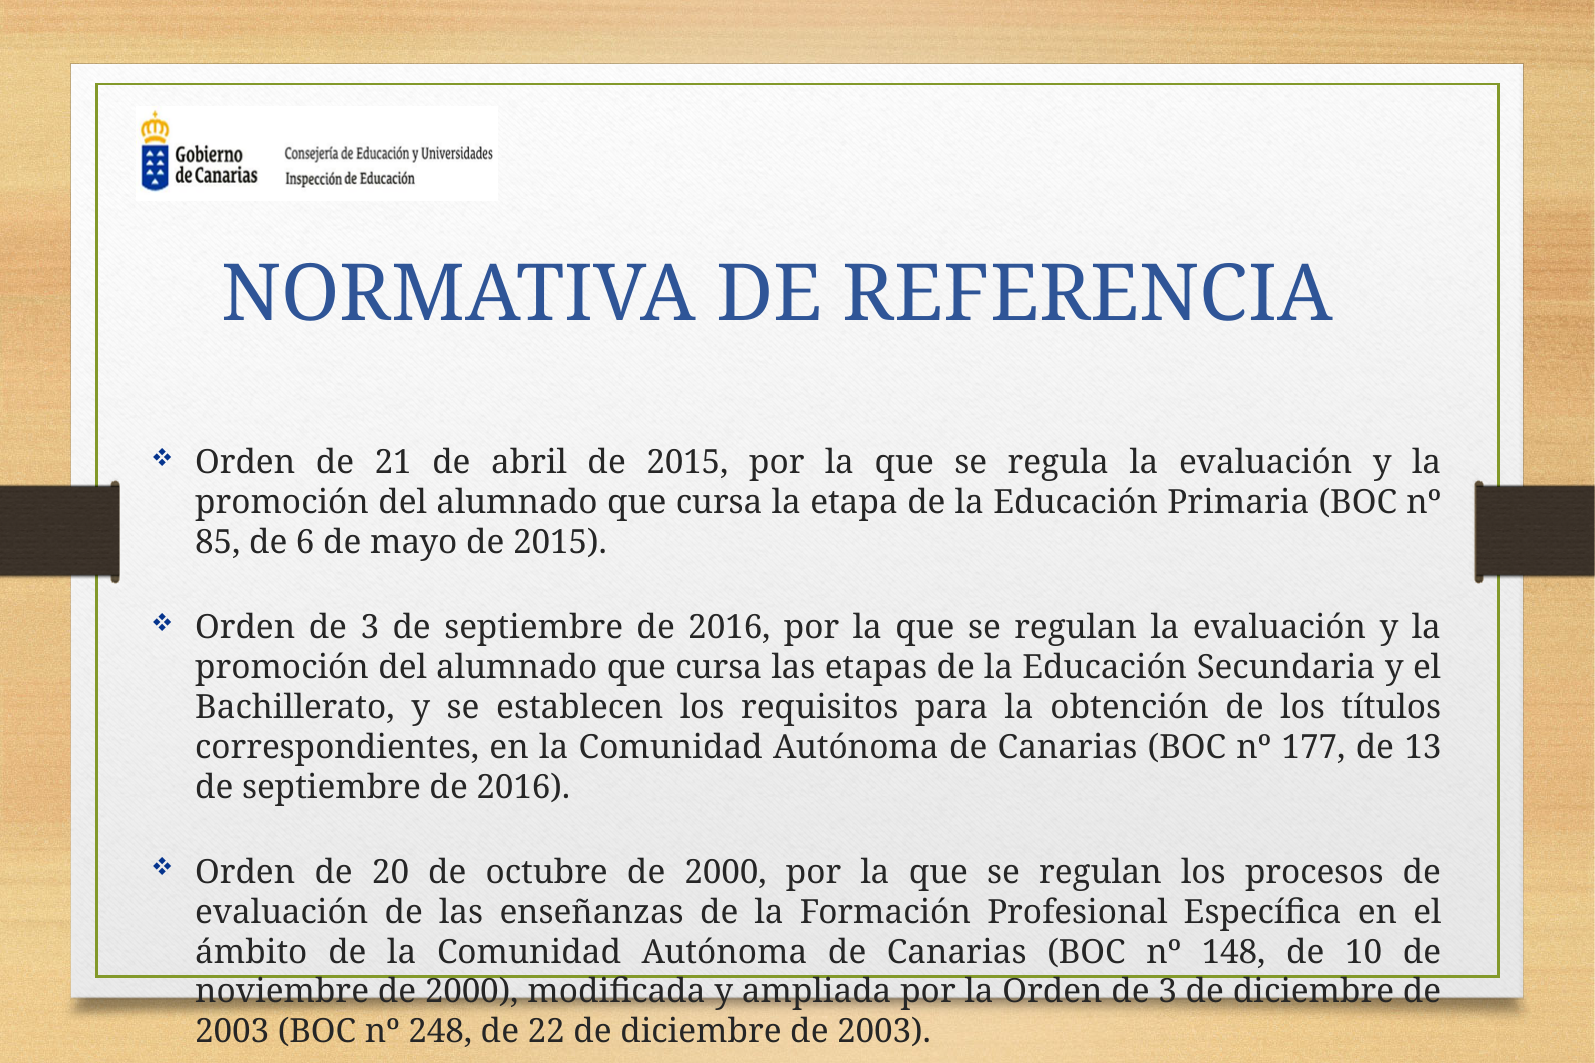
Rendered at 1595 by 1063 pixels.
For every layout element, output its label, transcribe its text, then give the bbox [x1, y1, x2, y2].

text_box Orden de 21 de abril de 2015, por la que se regula la evaluación y la promoción del alumnado que cursa la etapa de la Educación Primaria (BOC nº 85, de 6 de mayo de 2015). Orden de 3 de septiembre de 2016, por la que se regulan la evaluación y la promoción del alumnado que cursa las etapas de la Educación Secundaria y el Bachillerato, y se establecen los requisitos para la obtención de los títulos correspondientes, en la Comunidad Autónoma de Canarias (BOC nº 177, de 13 de septiembre de 2016). Orden de 20 de octubre de 2000, por la que se regulan los procesos de evaluación de las enseñanzas de la Formación Profesional Específica en el ámbito de la Comunidad Autónoma de Canarias (BOC nº 148, de 10 de noviembre de 2000), modificada y ampliada por la Orden de 3 de diciembre de 2003 (BOC nº 248, de 22 de diciembre de 2003). [136, 343, 1458, 984]
picture [0, 0, 1595, 1063]
text_box NORMATIVA DE REFERENCIA [96, 192, 1458, 386]
